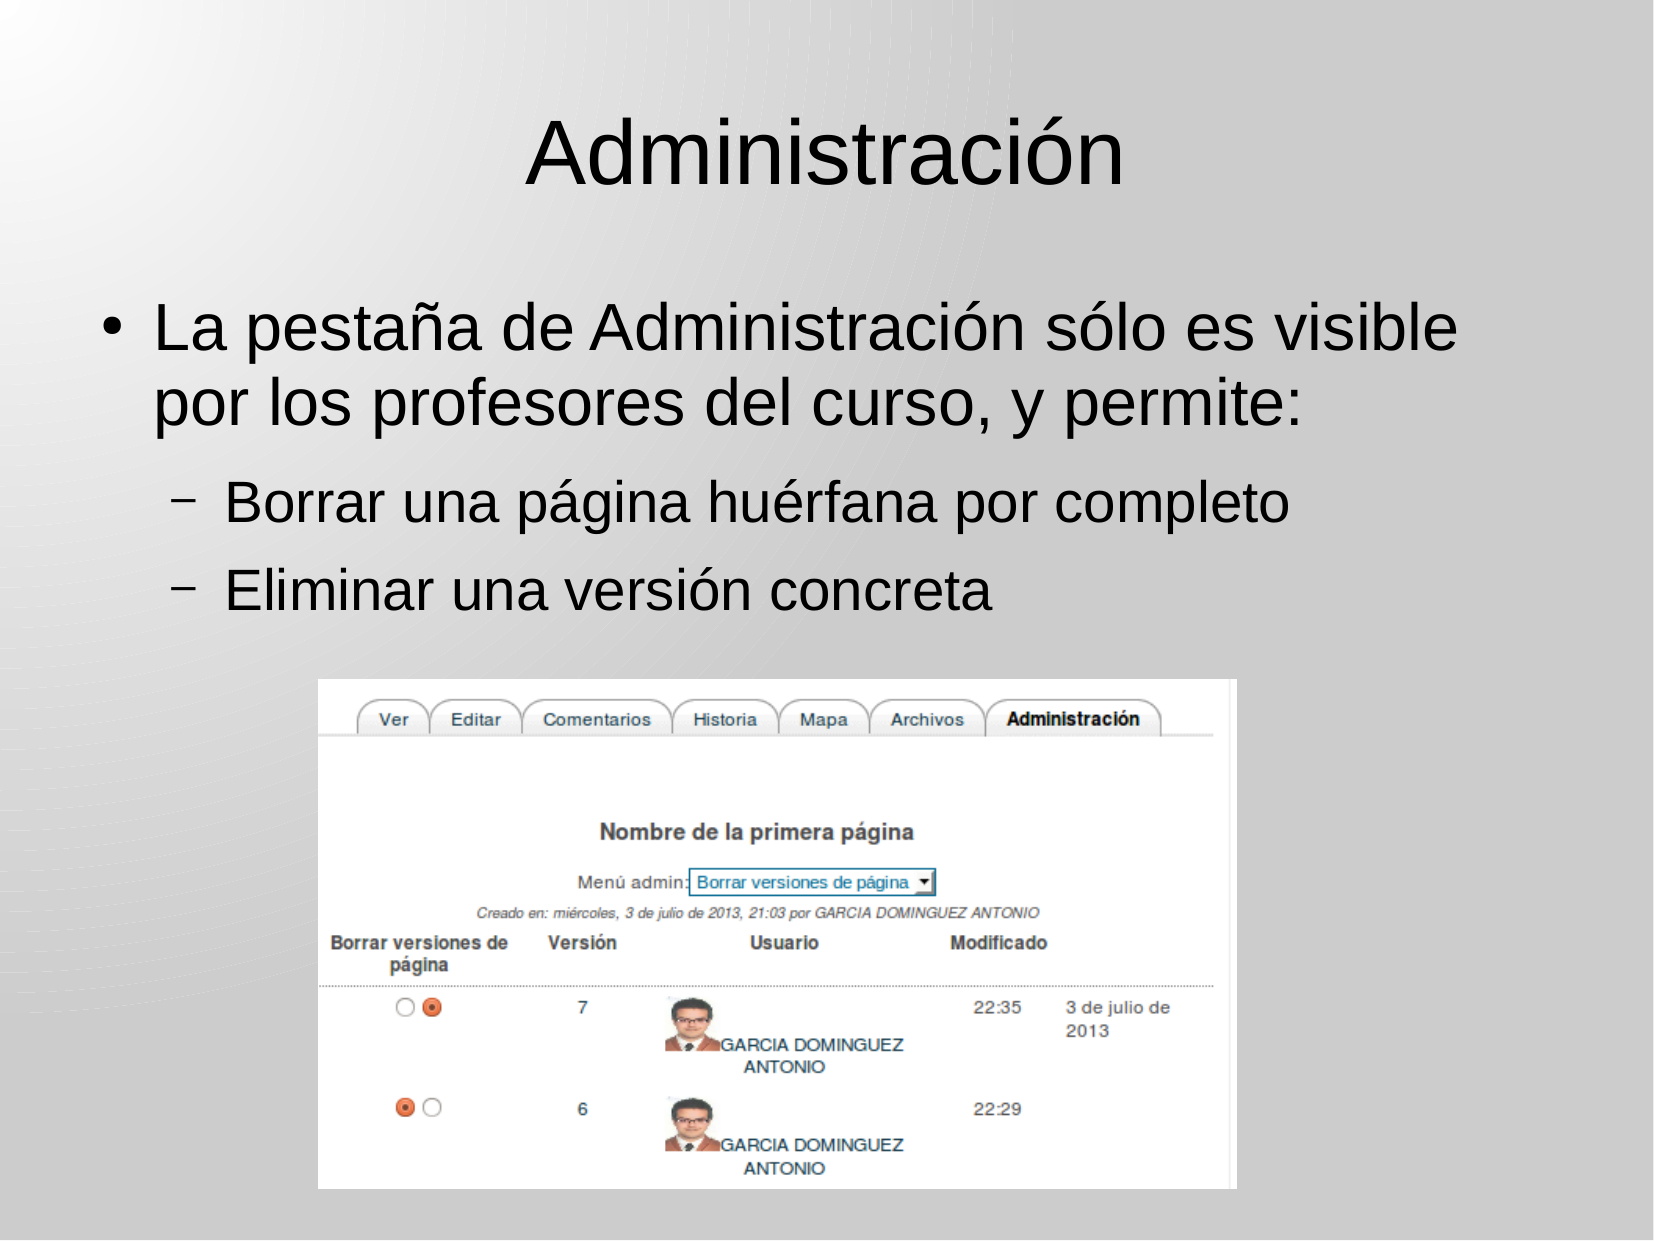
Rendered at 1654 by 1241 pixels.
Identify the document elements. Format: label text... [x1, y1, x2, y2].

list La pestaña de Administración sólo es visible por los profesores del curso, y permite: Borrar una página huérfana por completo Eliminar una versión concreta [82, 290, 1477, 1109]
picture [318, 679, 1237, 1189]
title Administración [82, 49, 1571, 257]
